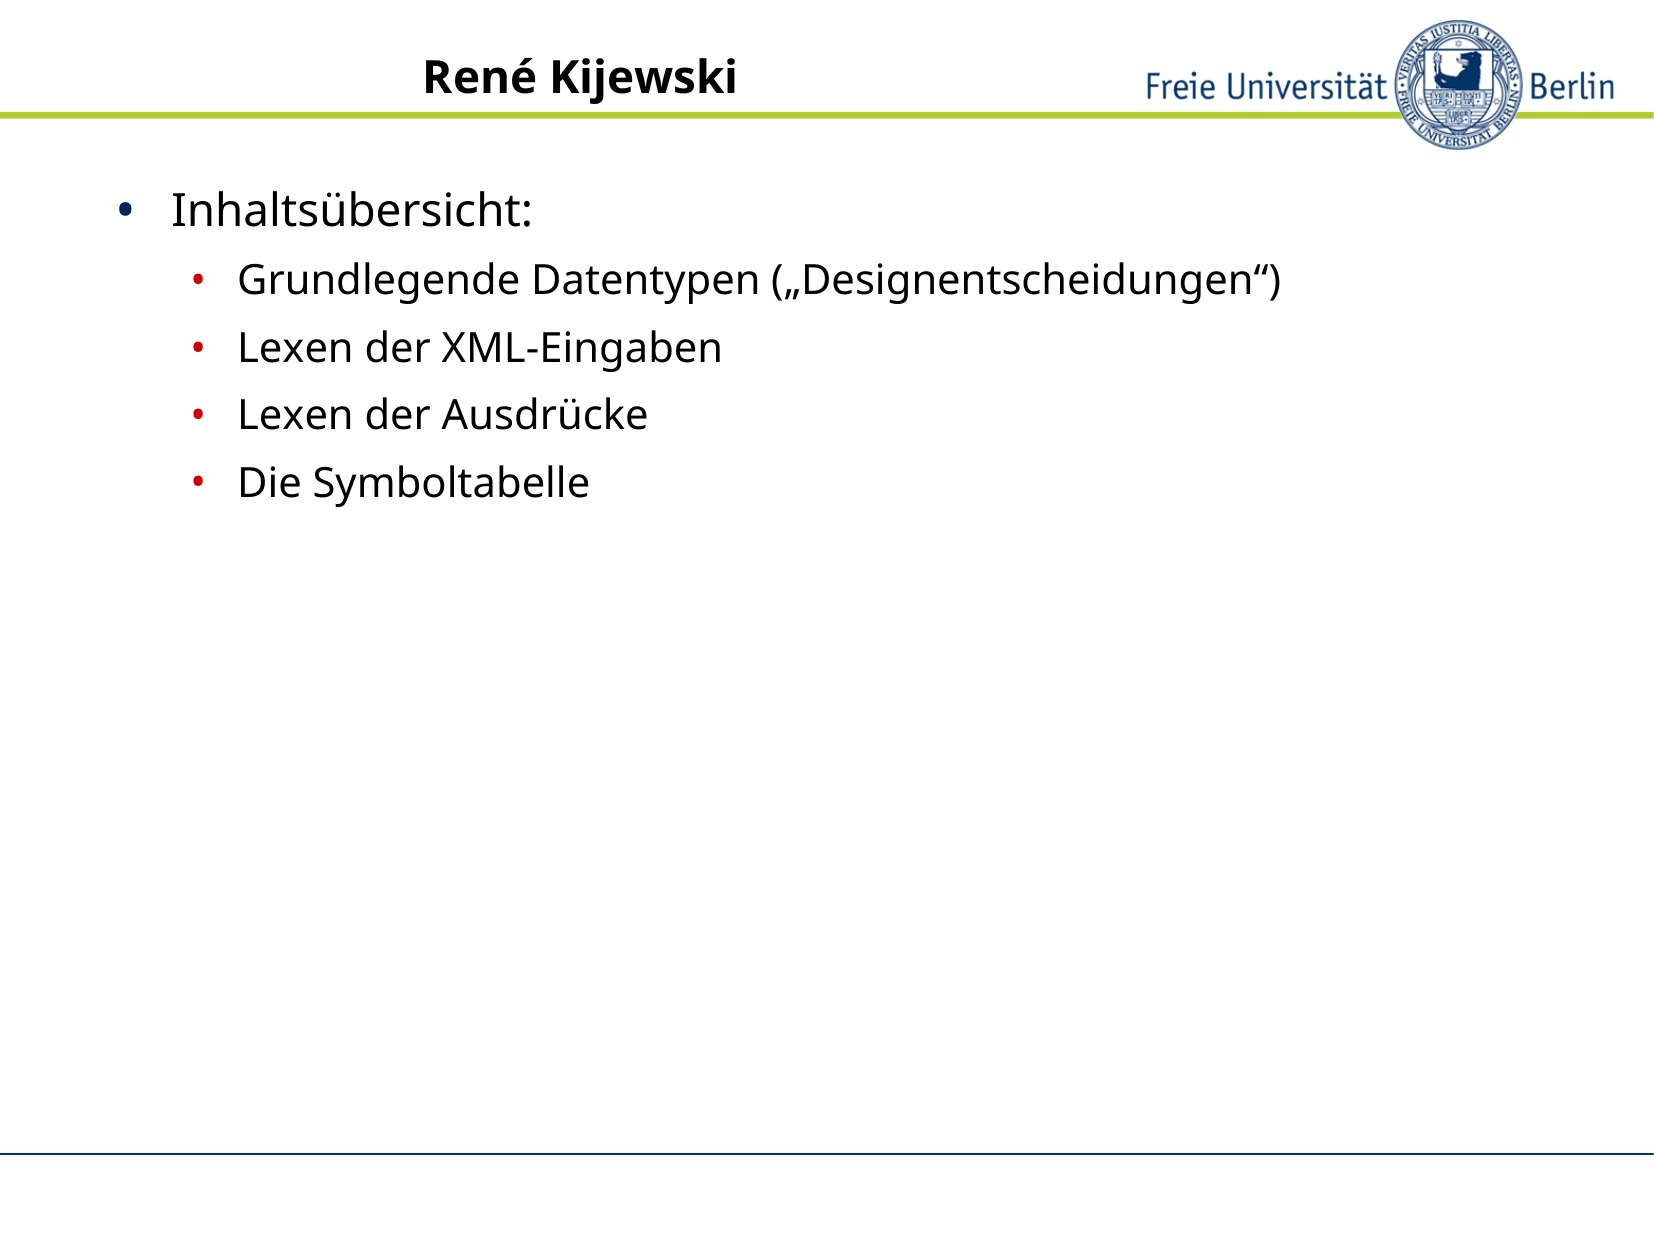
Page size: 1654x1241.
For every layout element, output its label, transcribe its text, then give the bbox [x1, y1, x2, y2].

list Inhaltsübersicht: Grundlegende Datentypen („Designentscheidungen“) Lexen der XML-Eingaben Lexen der Ausdrücke Die Symboltabelle [115, 177, 1418, 680]
title René Kijewski [422, 0, 1654, 152]
